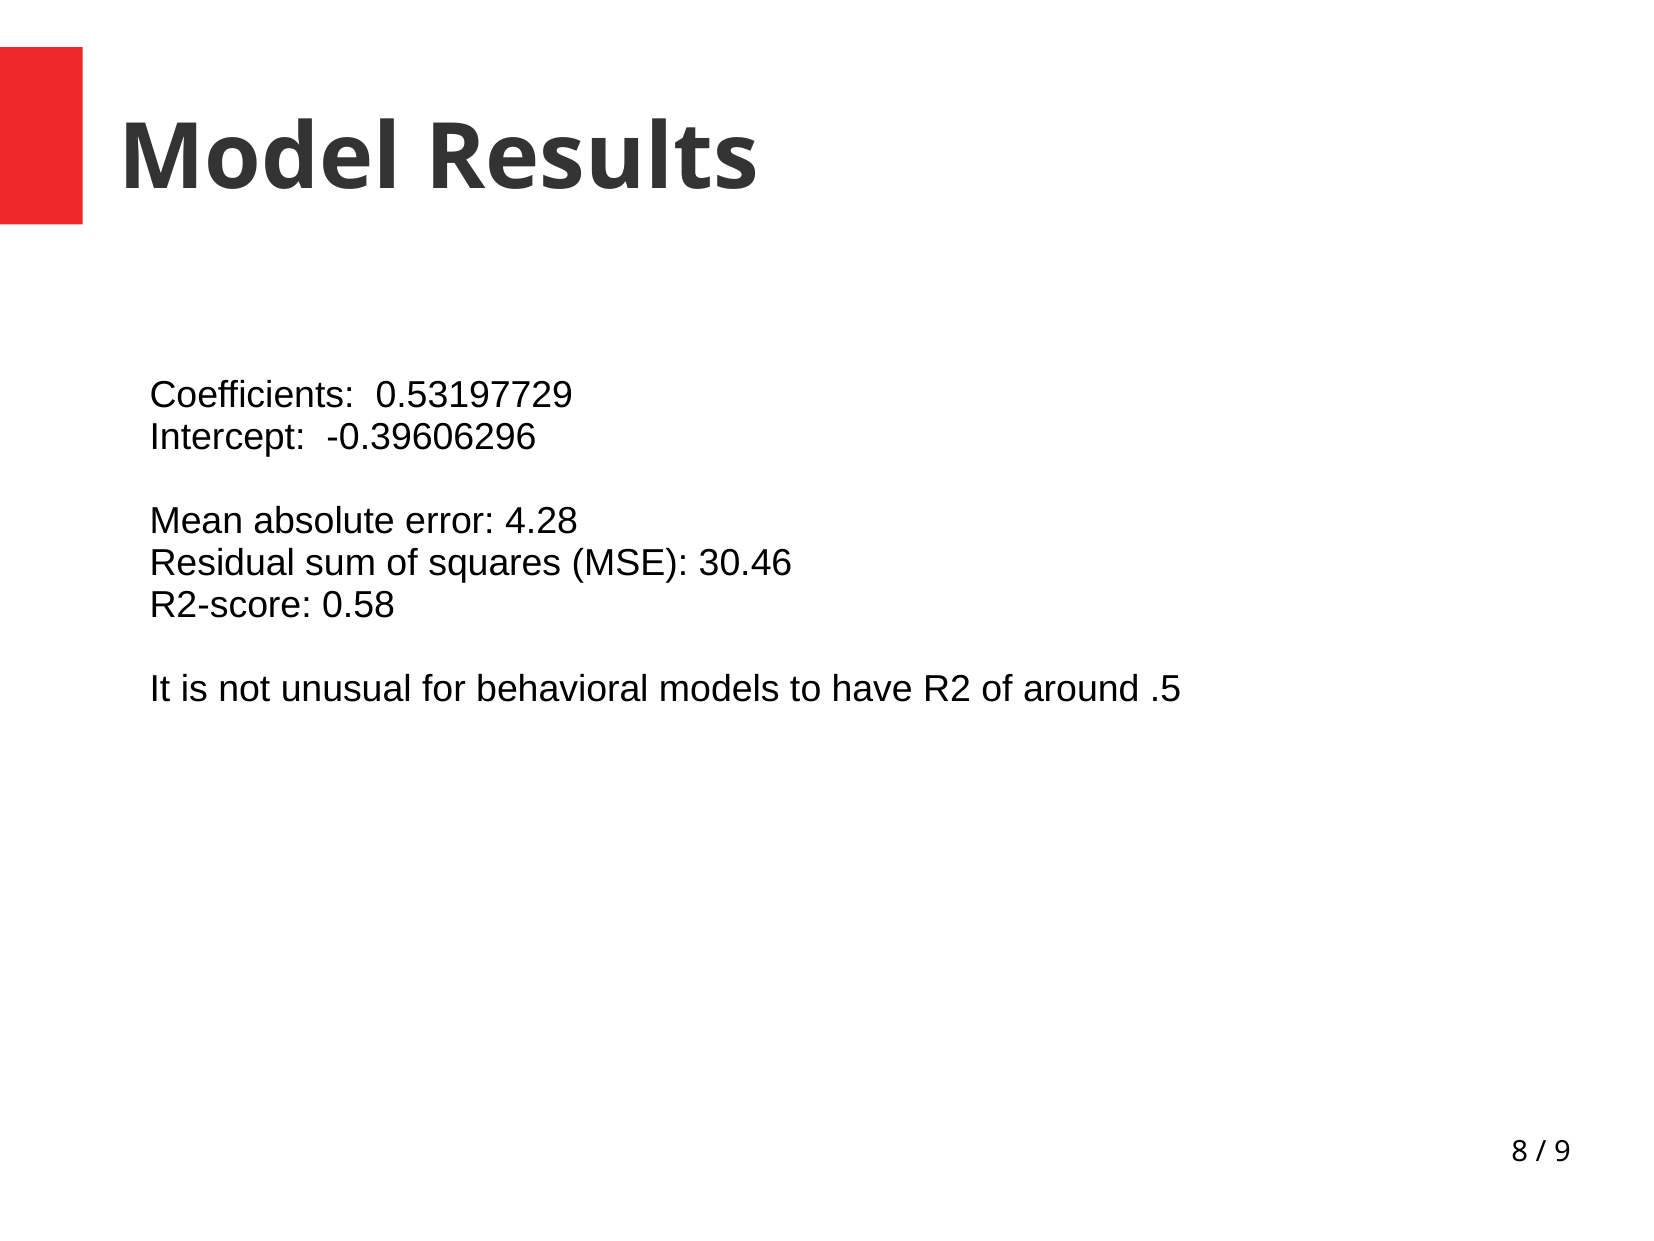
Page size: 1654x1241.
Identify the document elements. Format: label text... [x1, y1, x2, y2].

text_box Coefficients: 0.53197729 Intercept: -0.39606296 Mean absolute error: 4.28 Residual sum of squares (MSE): 30.46 R2-score: 0.58 It is not unusual for behavioral models to have R2 of around .5 [134, 366, 1306, 759]
title Model Results [118, 49, 1571, 257]
